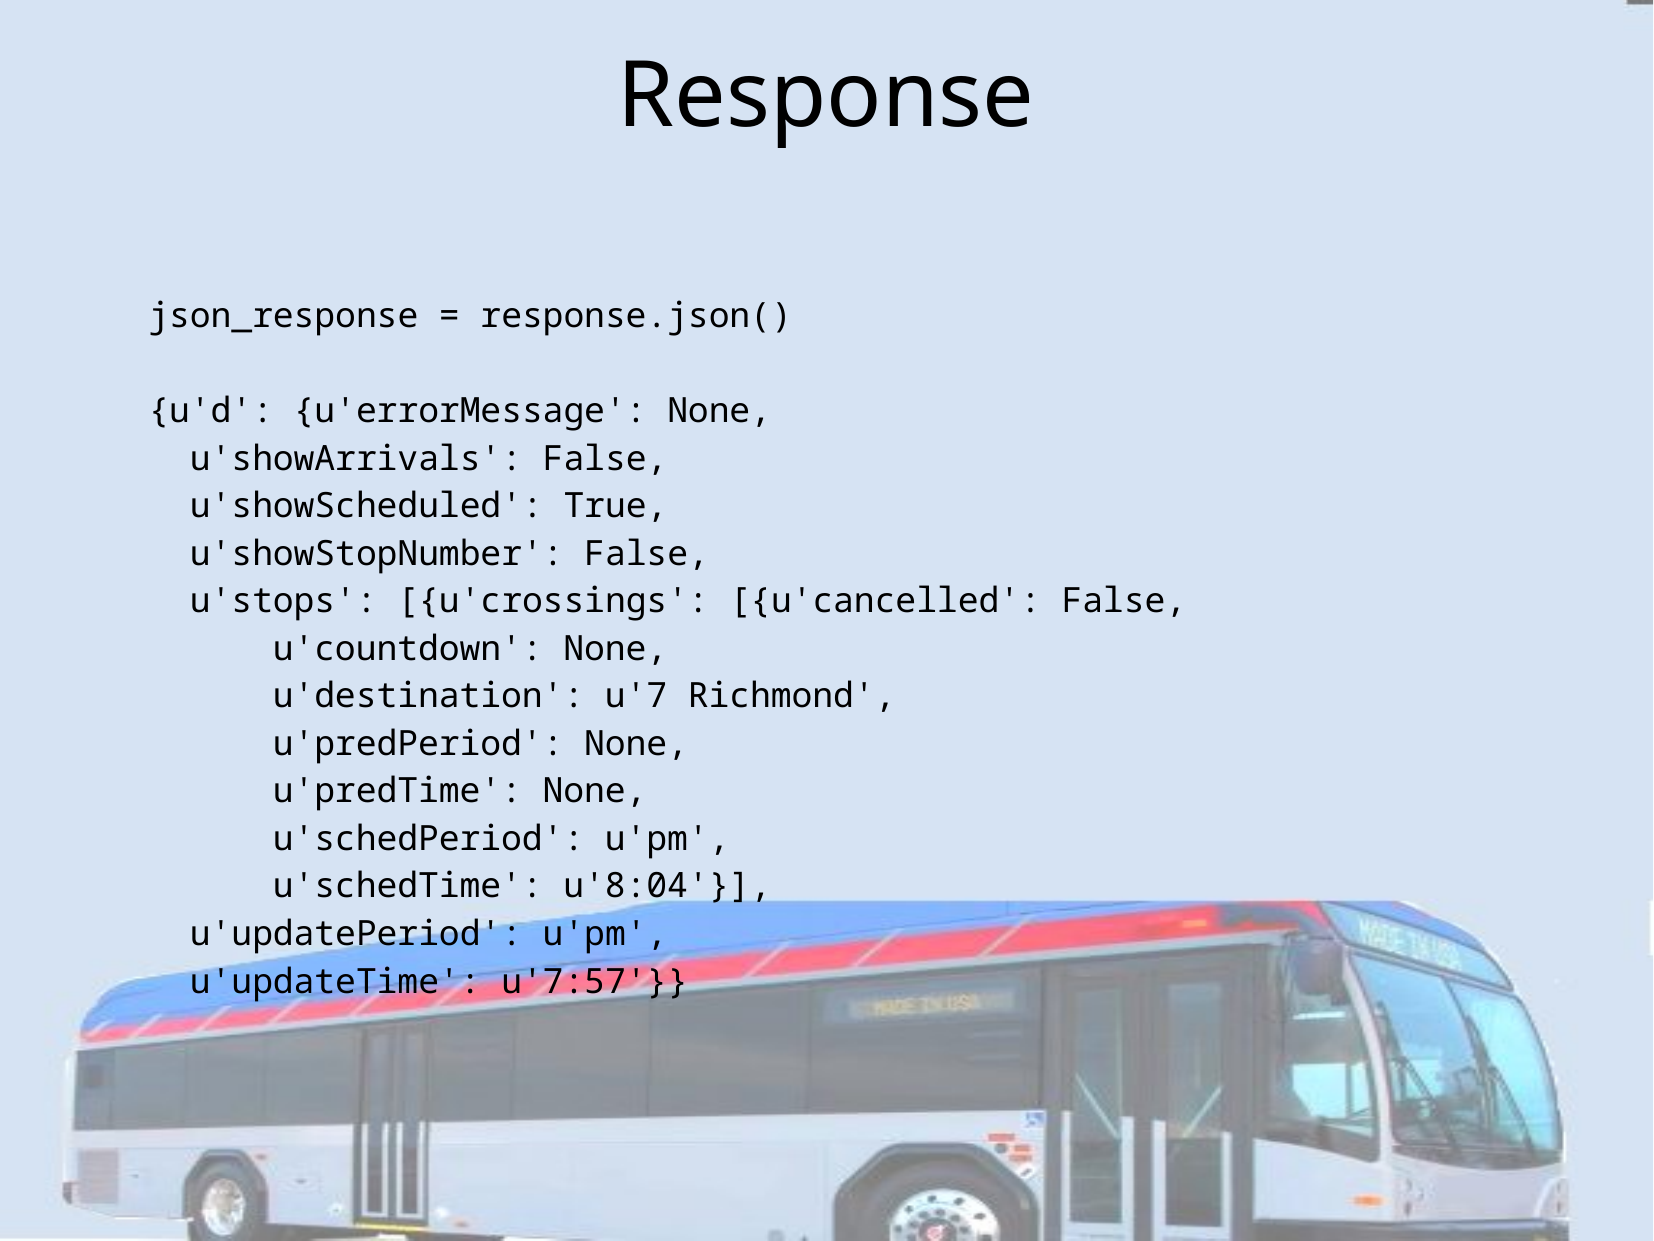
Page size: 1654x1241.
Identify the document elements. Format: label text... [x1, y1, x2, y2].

picture [0, 0, 1654, 1241]
list json_response = response.json() {u'd': {u'errorMessage': None, u'showArrivals': False, u'showScheduled': True, u'showStopNumber': False, u'stops': [{u'crossings': [{u'cancelled': False, u'countdown': None, u'destination': u'7 Richmond', u'predPeriod': None, u'predTime': None, u'schedPeriod': u'pm', u'schedTime': u'8:04'}], u'updatePeriod': u'pm', u'updateTime': u'7:57'}} [82, 290, 1571, 1010]
title Response [82, 45, 1571, 261]
